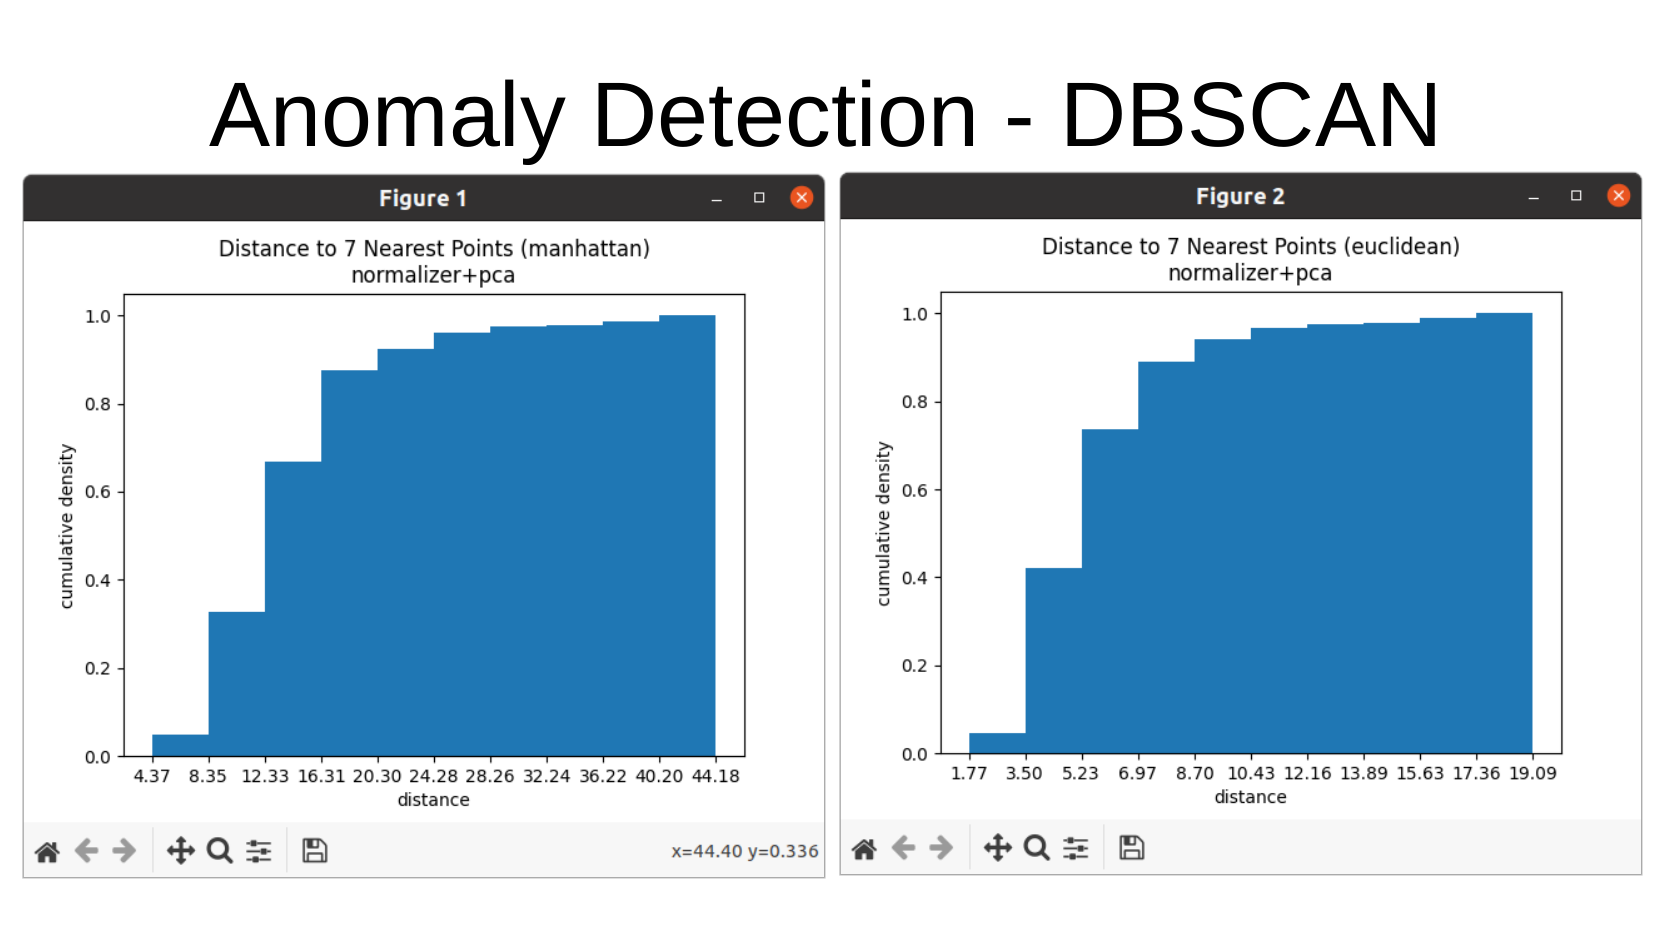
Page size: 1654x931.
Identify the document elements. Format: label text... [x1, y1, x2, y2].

picture [11, 163, 1654, 890]
title Anomaly Detection - DBSCAN [82, 37, 1571, 165]
